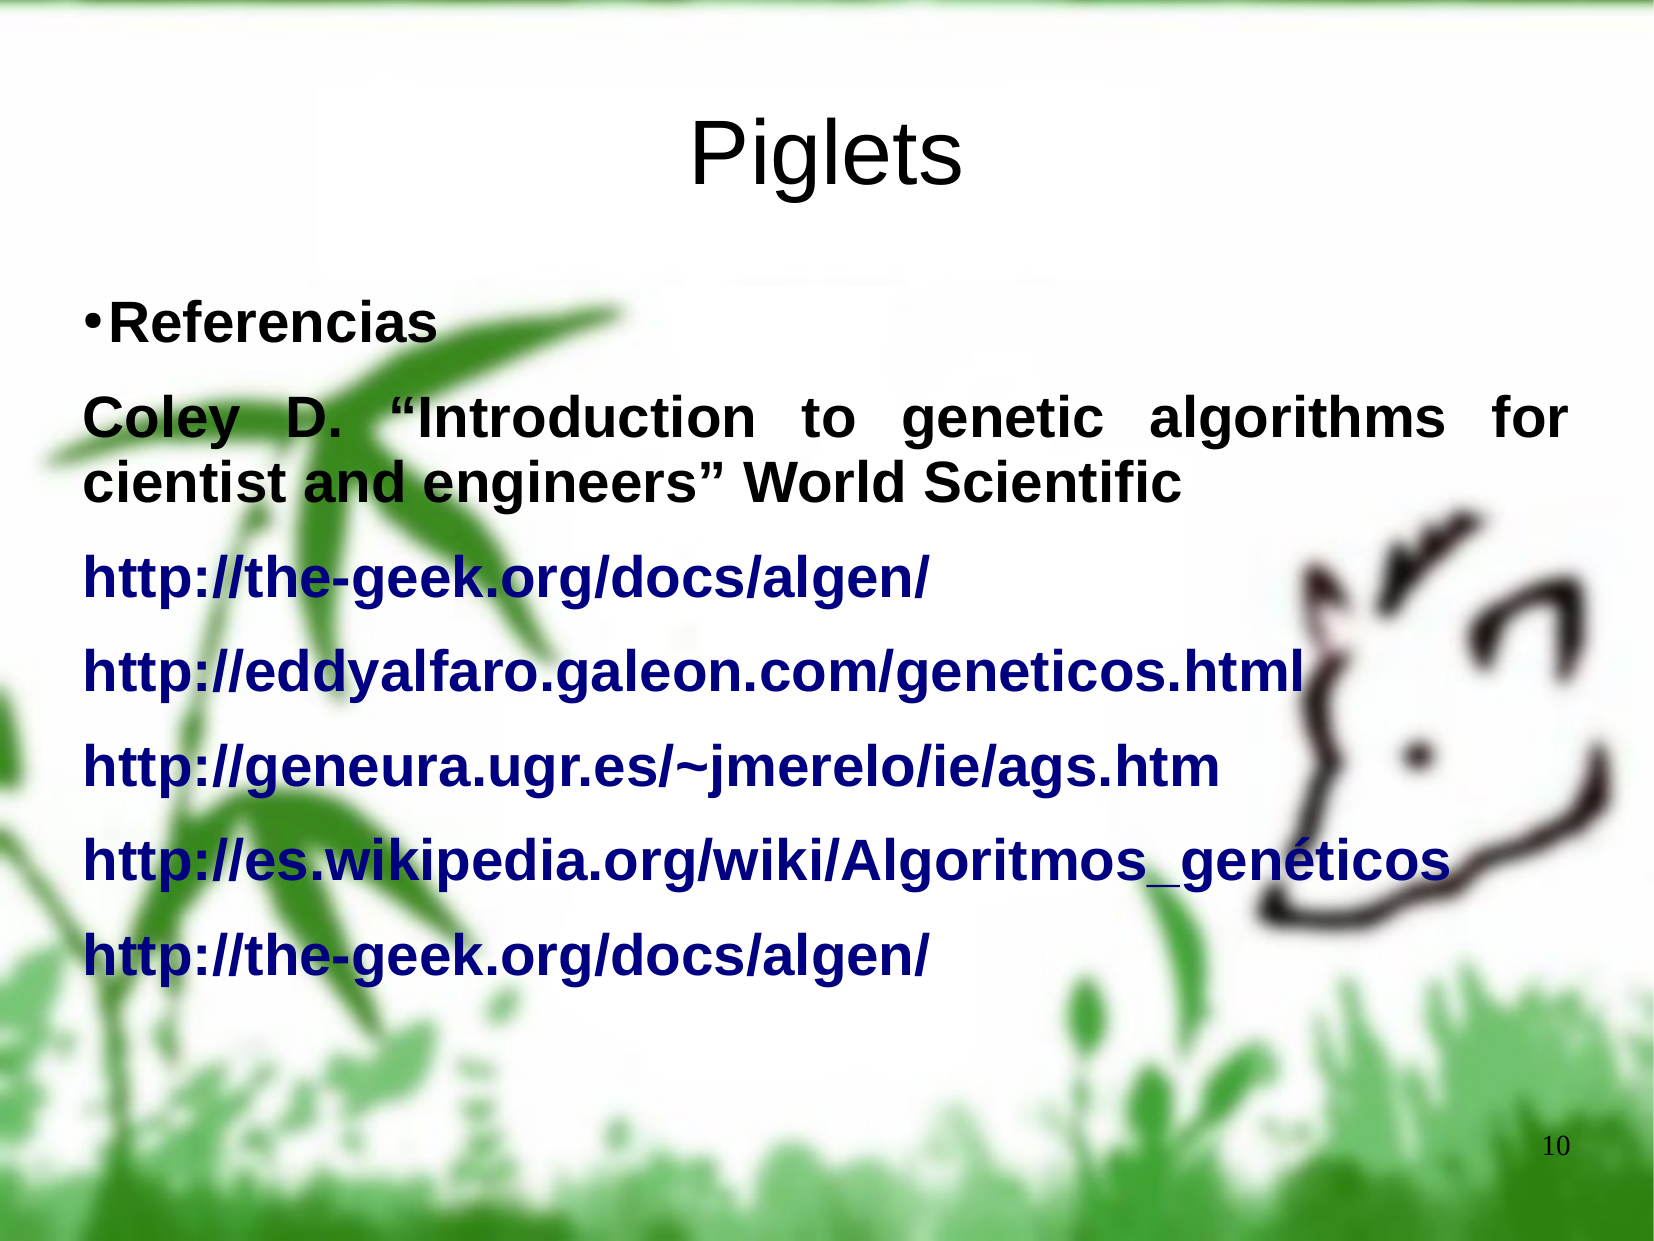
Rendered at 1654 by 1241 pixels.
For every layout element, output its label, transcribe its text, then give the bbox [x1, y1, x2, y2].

title Piglets [82, 49, 1571, 257]
picture [0, 0, 1654, 1241]
list Referencias Coley D. “Introduction to genetic algorithms for cientist and engineers” World Scientific http://the-geek.org/docs/algen/ http://eddyalfaro.galeon.com/geneticos.html http://geneura.ugr.es/~jmerelo/ie/ags.htm http://es.wikipedia.org/wiki/Algoritmos_genéticos http://the-geek.org/docs/algen/ [82, 290, 1571, 1094]
